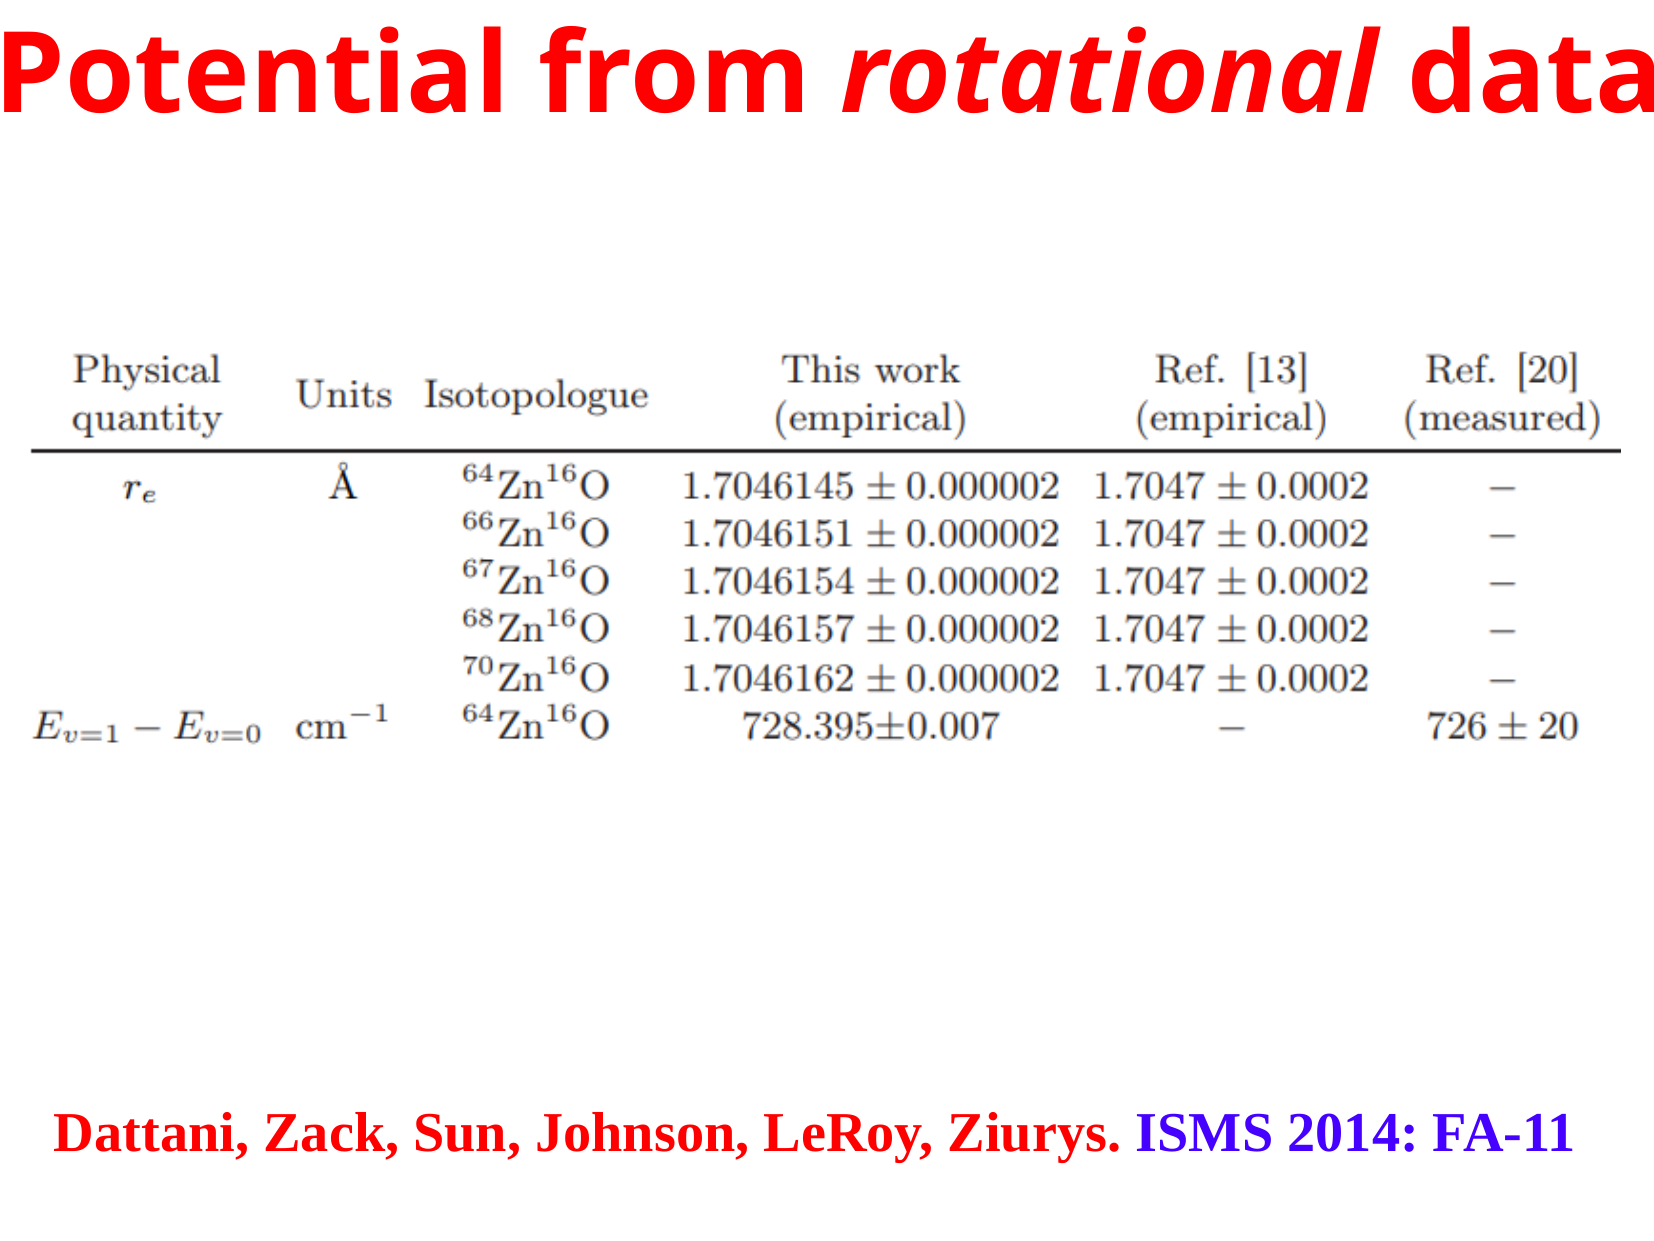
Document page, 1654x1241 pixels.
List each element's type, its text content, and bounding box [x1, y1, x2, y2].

picture [3, 339, 1621, 781]
text_box Potential from rotational data [0, 0, 1654, 143]
text_box Dattani, Zack, Sun, Johnson, LeRoy, Ziurys. ISMS 2014: FA-11 [0, 952, 1654, 1170]
